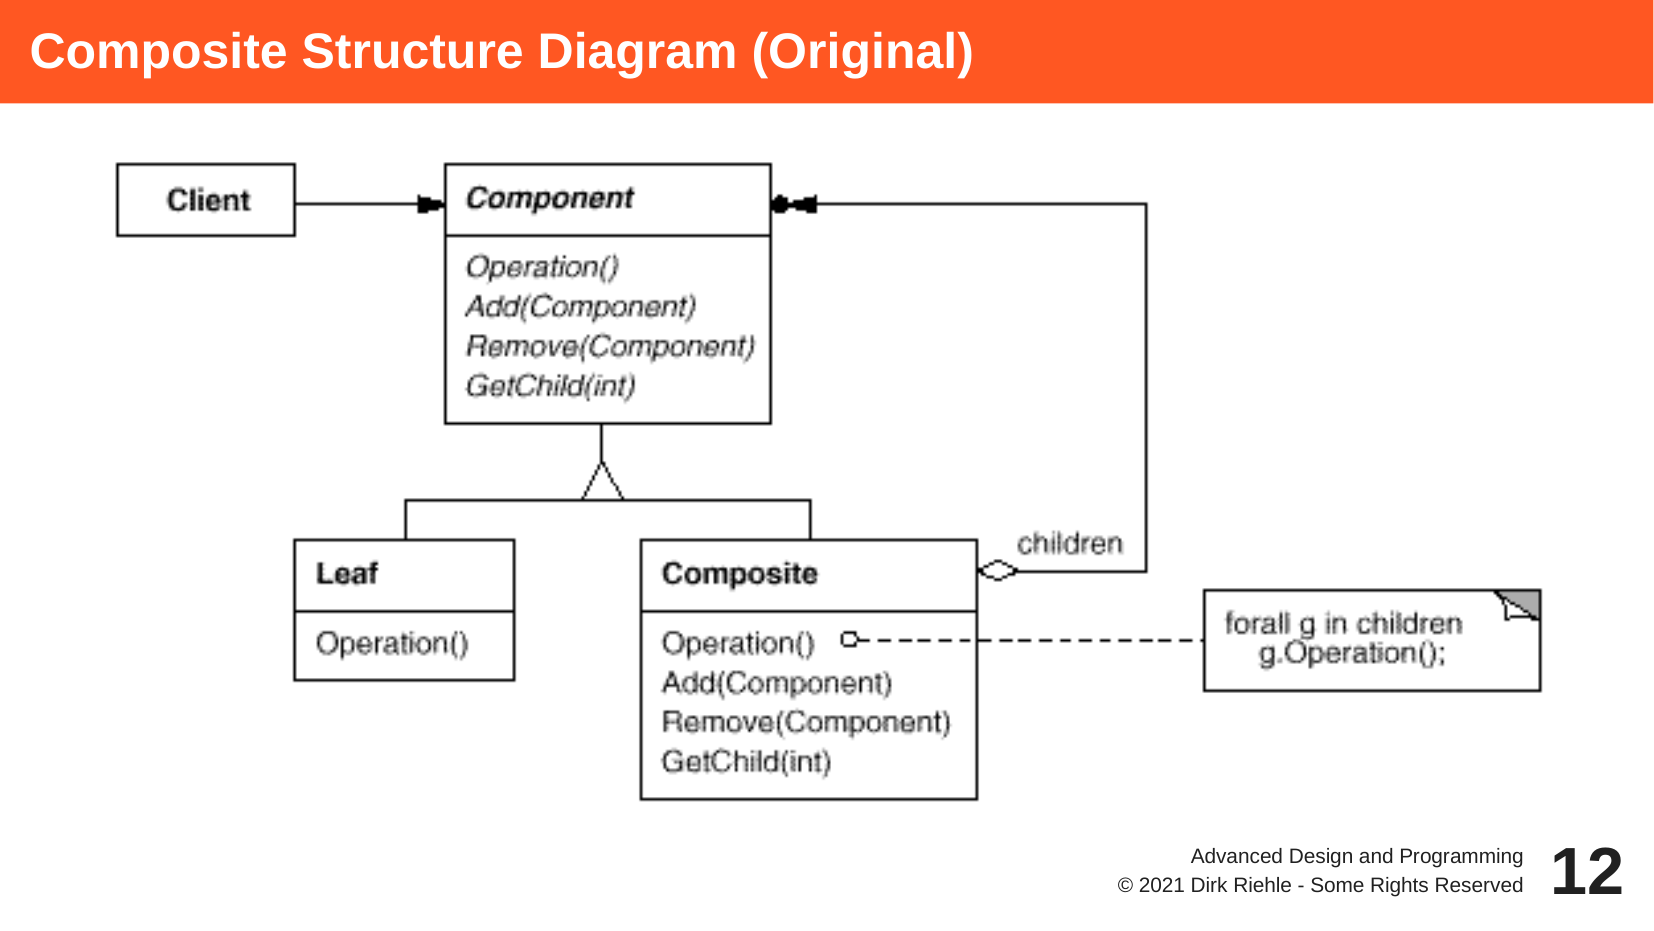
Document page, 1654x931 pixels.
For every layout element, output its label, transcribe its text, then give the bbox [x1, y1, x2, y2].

picture [72, 132, 1582, 813]
title Composite Structure Diagram (Original) [0, 0, 1654, 104]
